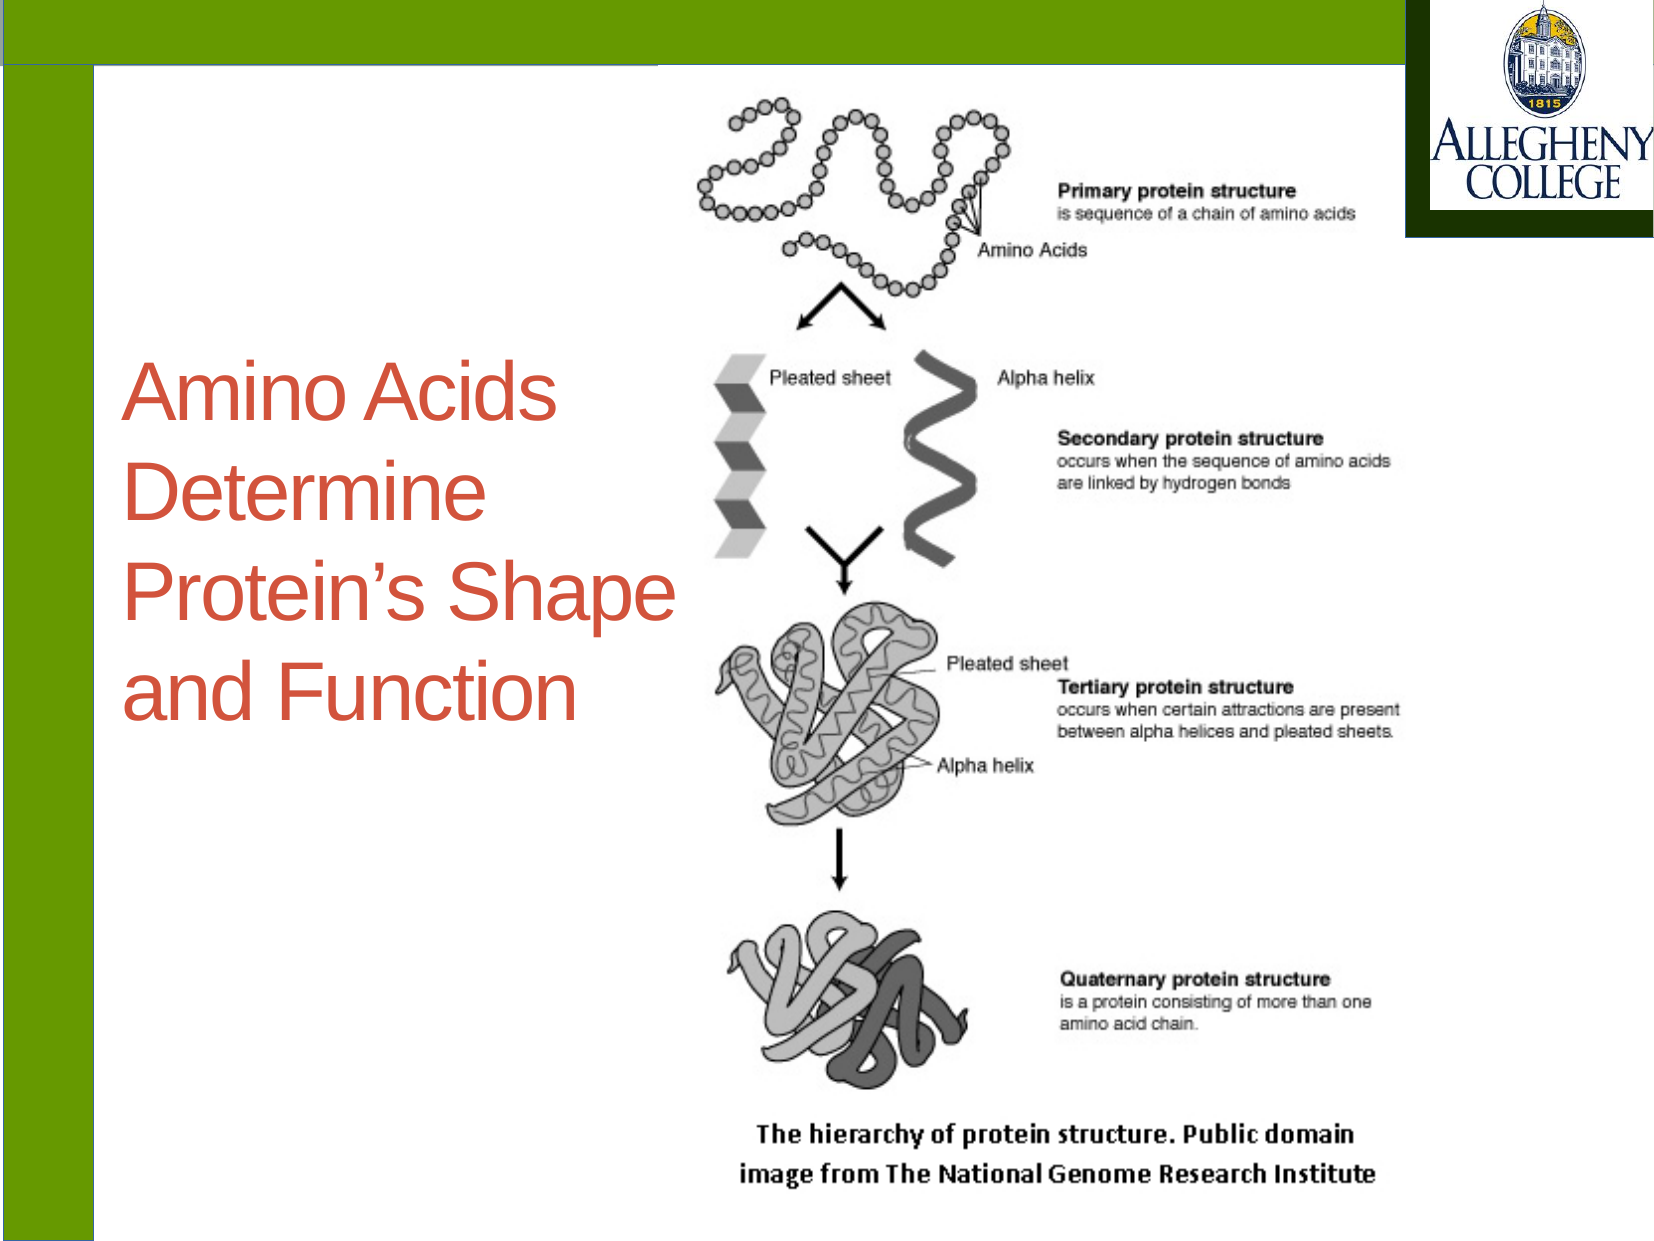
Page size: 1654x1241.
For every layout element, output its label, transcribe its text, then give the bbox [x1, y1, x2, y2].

picture [1430, 0, 1654, 210]
title Amino Acids Determine Protein’s Shape and Function [106, 308, 841, 767]
text_box [3, 0, 1654, 1241]
picture [94, 65, 1654, 1241]
